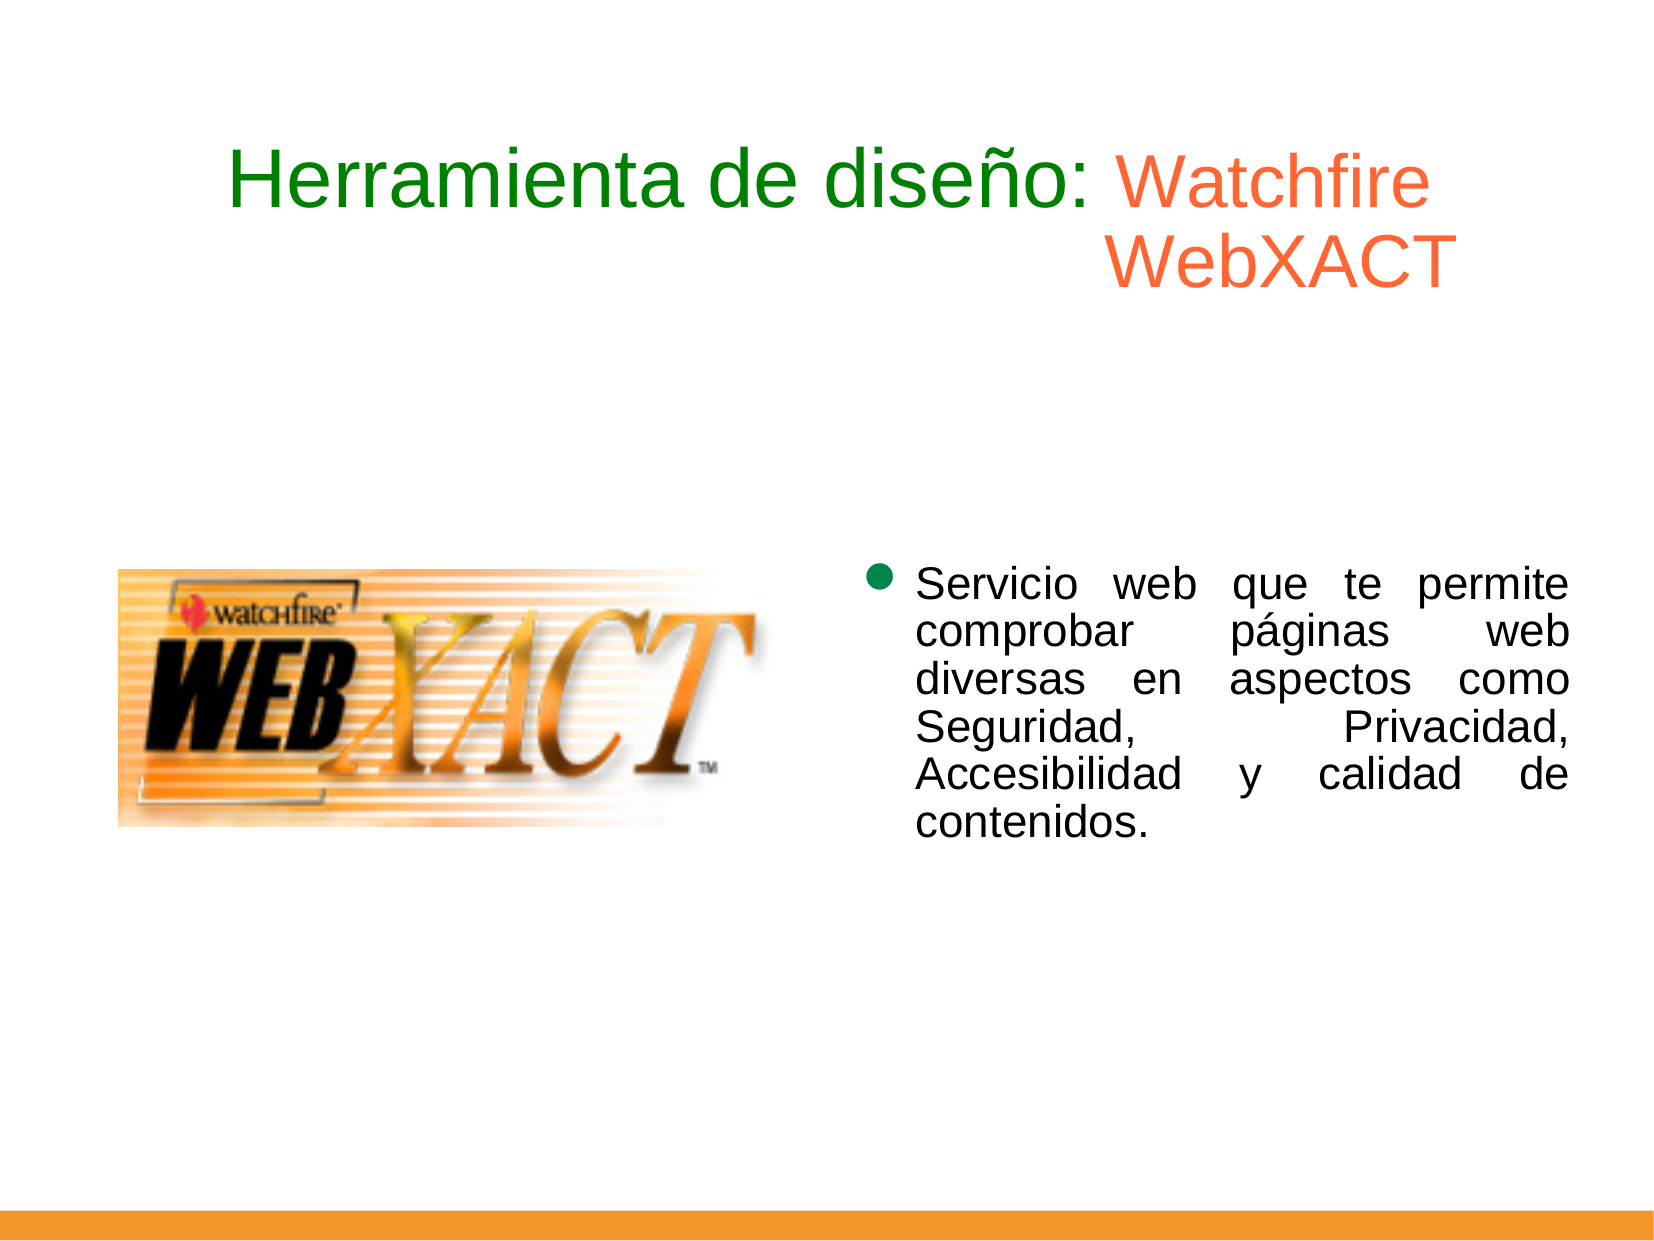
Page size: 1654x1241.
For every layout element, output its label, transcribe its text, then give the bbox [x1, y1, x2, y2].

list Servicio web que te permite comprobar páginas web diversas en aspectos como Seguridad, Privacidad, Accesibilidad y calidad de contenidos. [844, 561, 1571, 1109]
picture [118, 569, 774, 827]
title Herramienta de diseño: Watchfire WebXACT [76, 118, 1565, 323]
